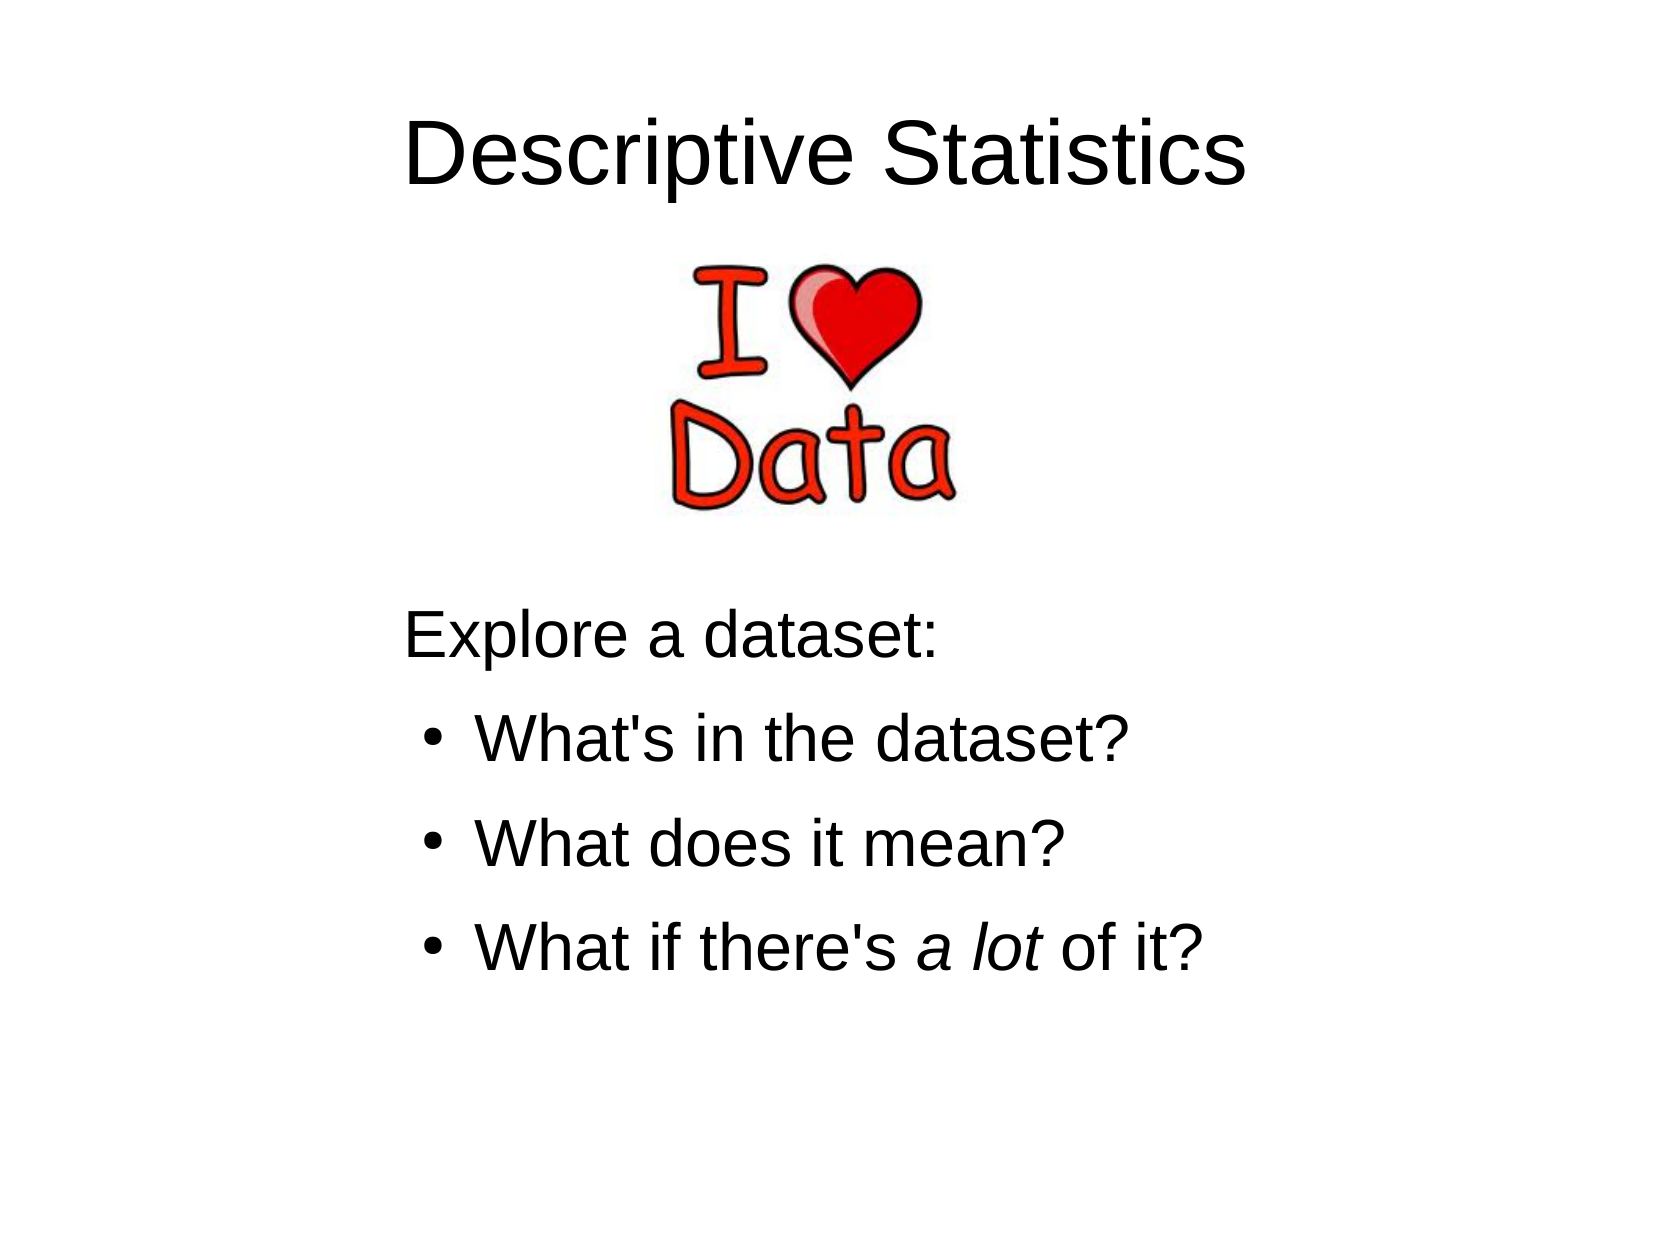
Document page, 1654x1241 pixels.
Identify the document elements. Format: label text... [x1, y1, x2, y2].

list Explore a dataset: What's in the dataset? What does it mean? What if there's a lot of it? [403, 388, 1371, 1044]
title Descriptive Statistics [82, 49, 1571, 257]
picture [630, 215, 998, 552]
